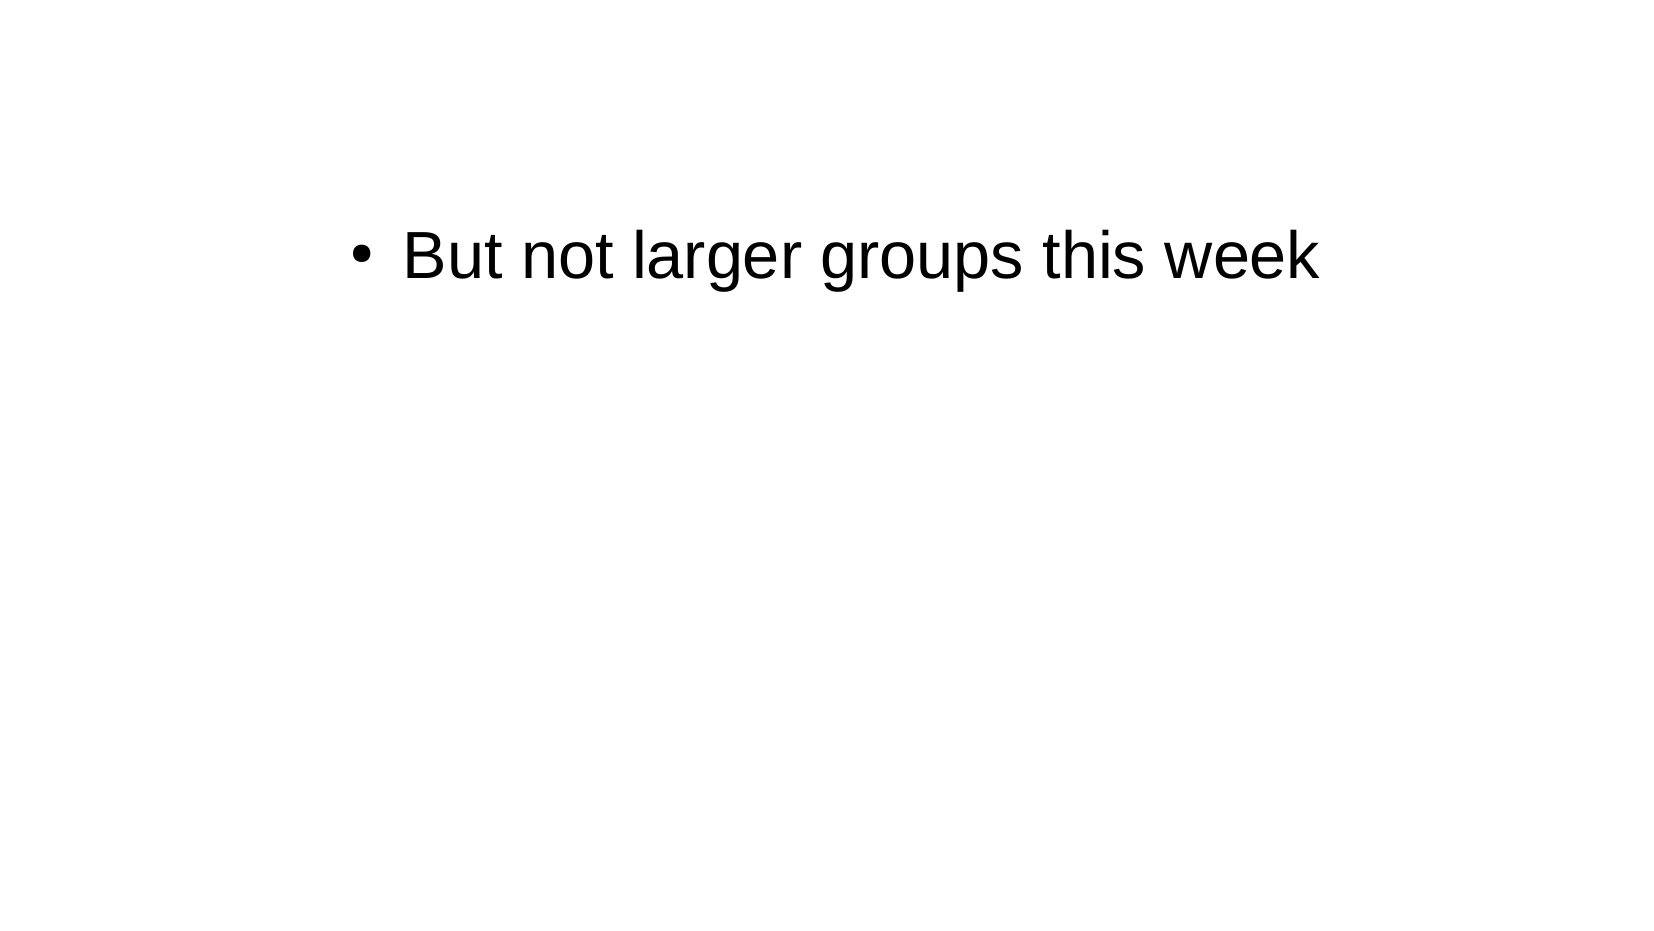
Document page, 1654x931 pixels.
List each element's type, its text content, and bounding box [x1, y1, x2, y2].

list But not larger groups this week [82, 217, 1571, 758]
